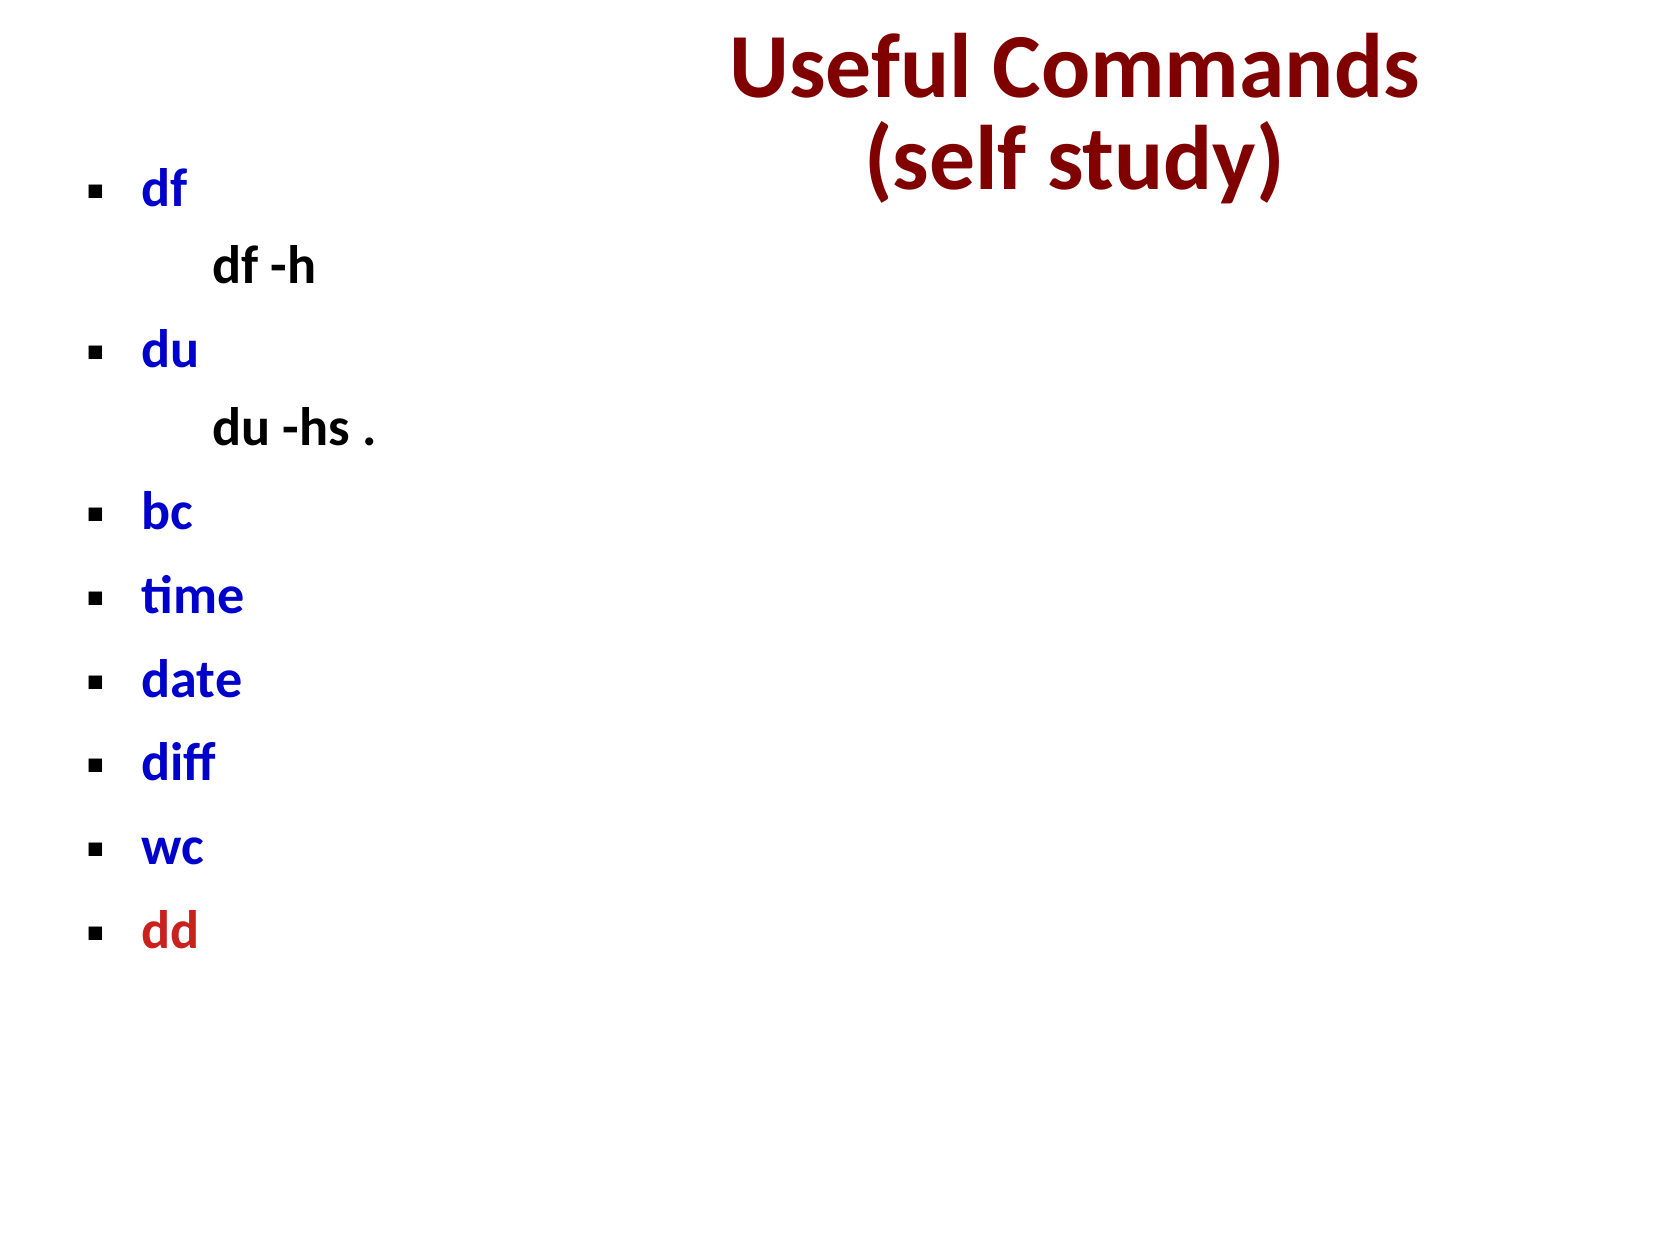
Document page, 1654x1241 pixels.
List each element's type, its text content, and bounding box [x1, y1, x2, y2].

title Useful Commands (self study) [330, 17, 1654, 225]
list df df -h du du -hs . bc time date diff wc dd [70, 165, 886, 1229]
